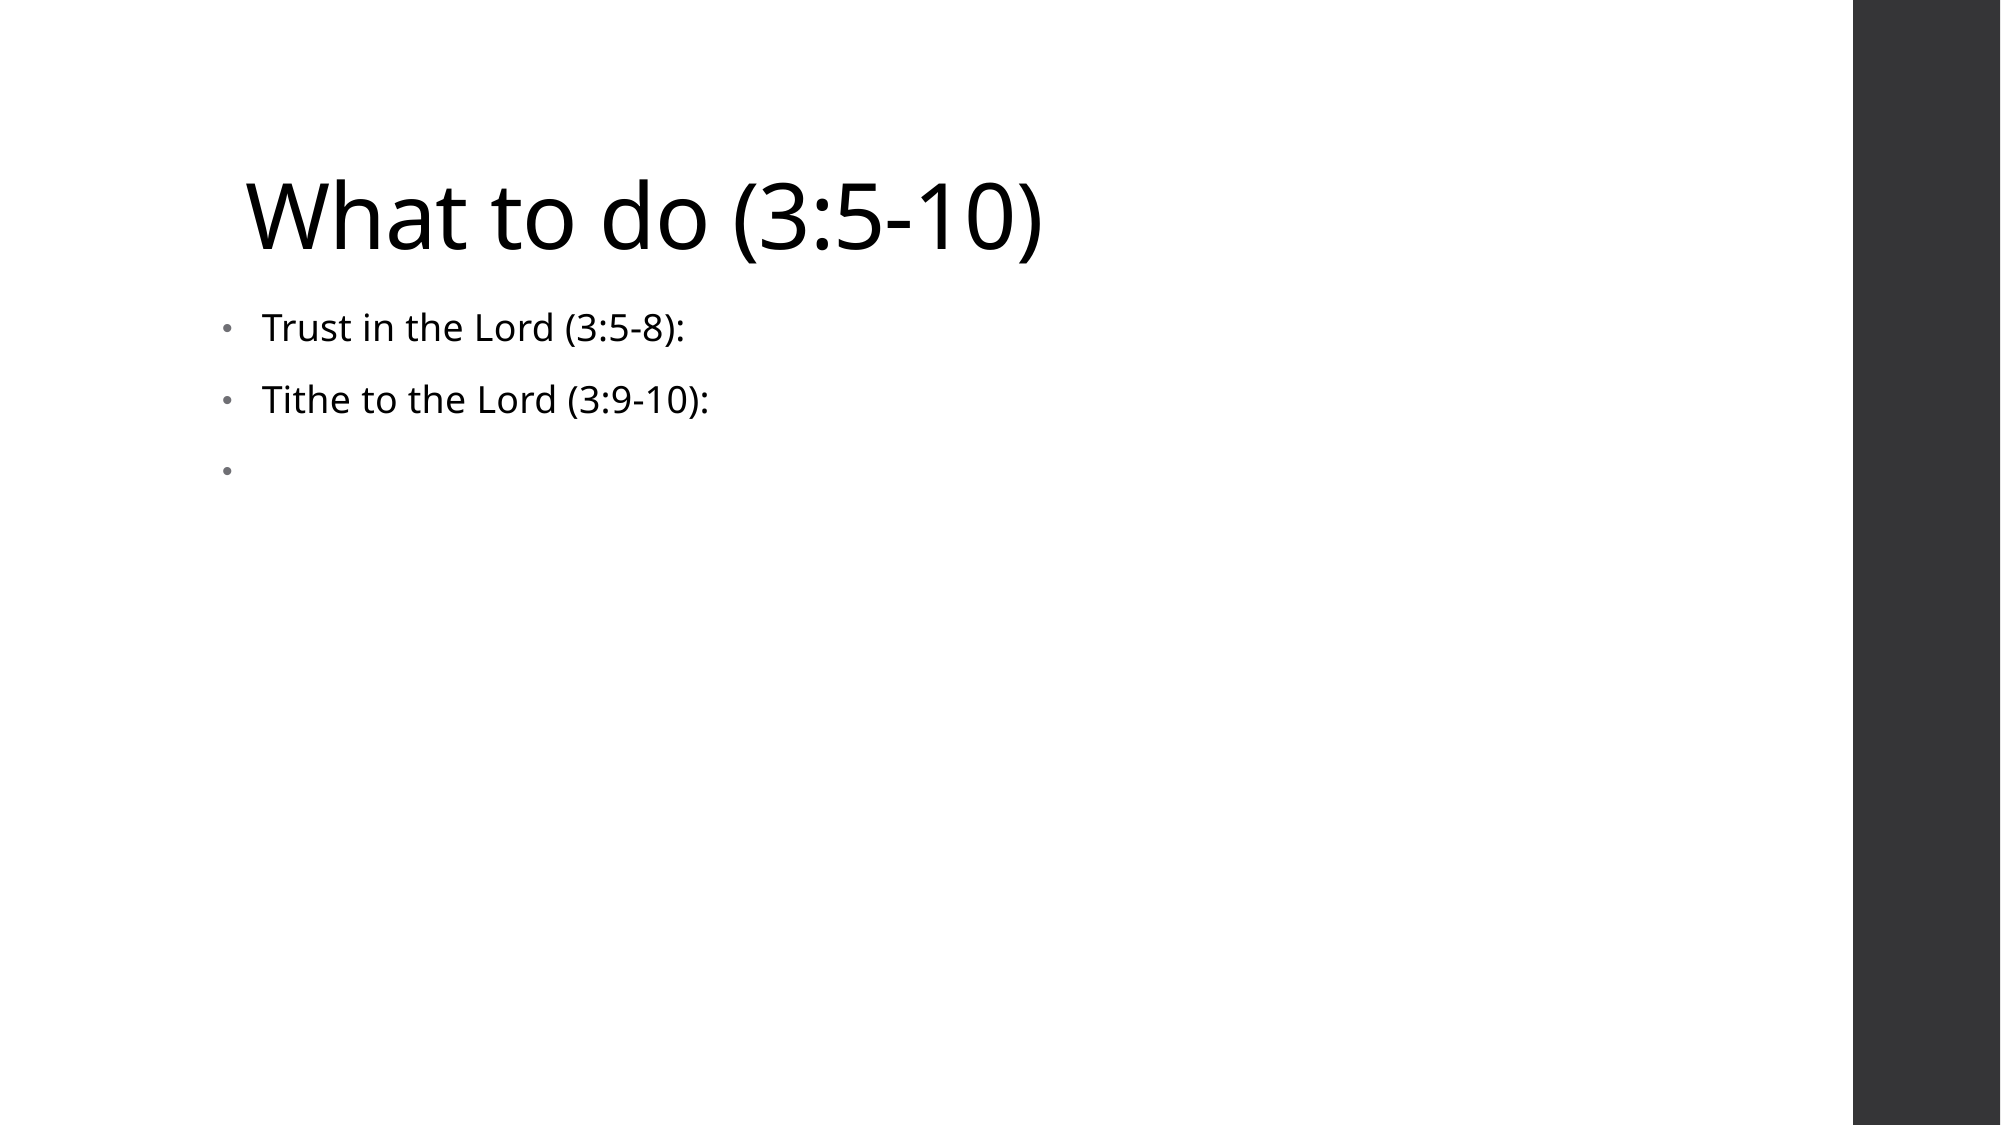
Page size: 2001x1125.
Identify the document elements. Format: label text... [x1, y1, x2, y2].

title What to do (3:5-10) [206, 60, 1797, 278]
list Trust in the Lord (3:5-8): Tithe to the Lord (3:9-10): [206, 299, 1617, 1014]
